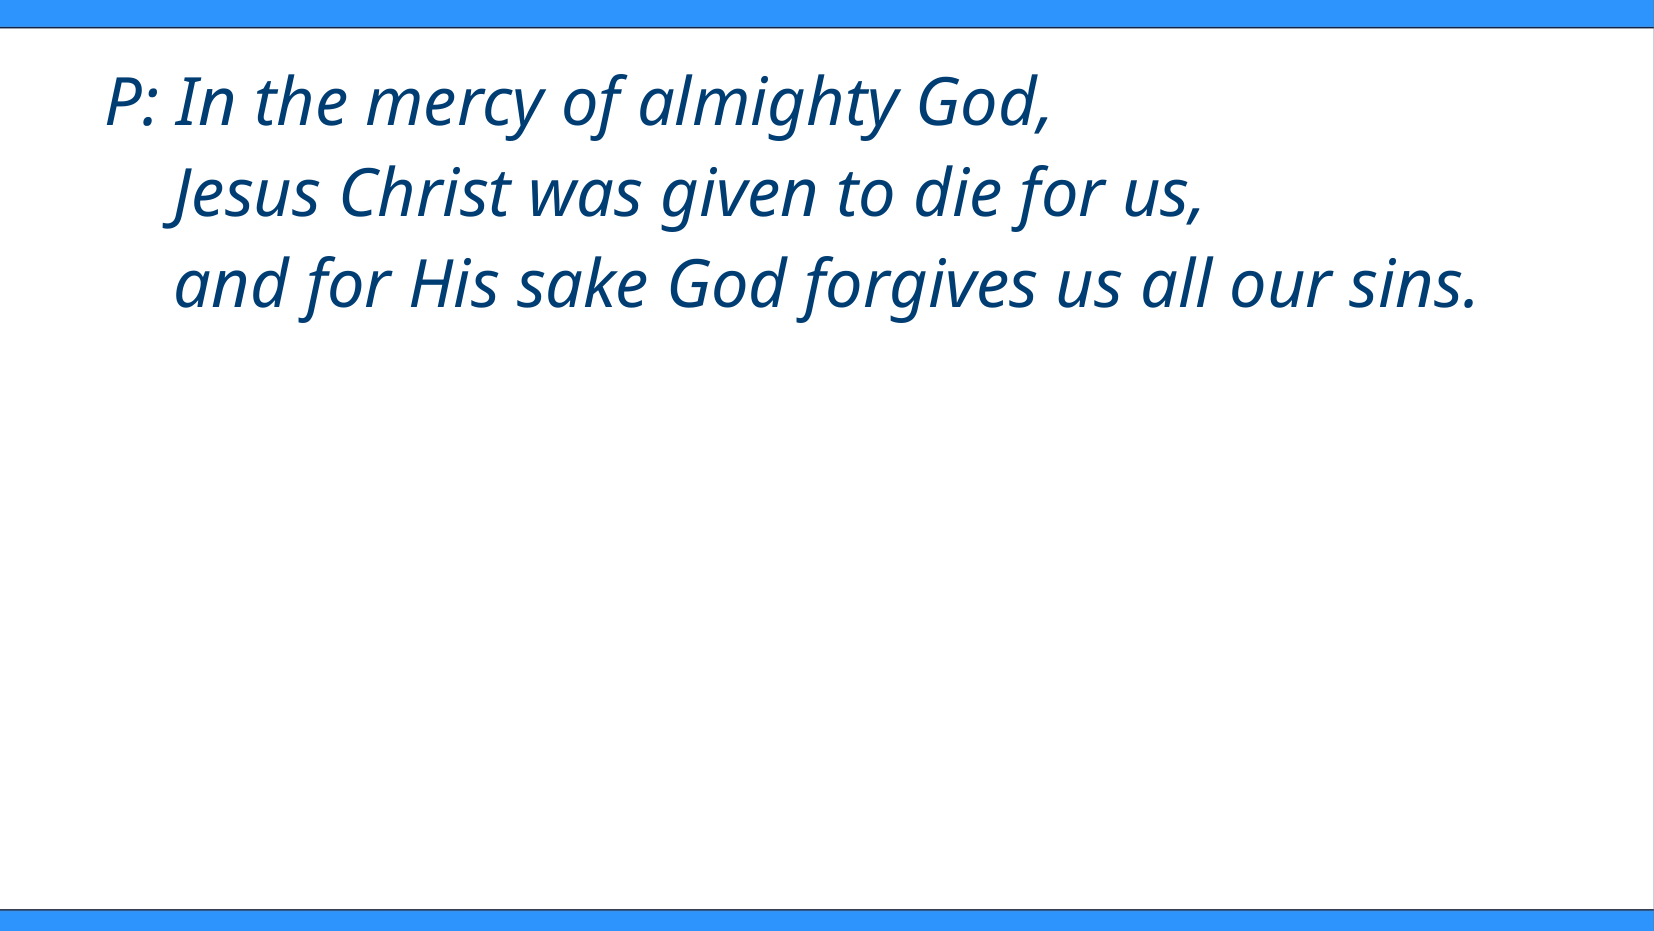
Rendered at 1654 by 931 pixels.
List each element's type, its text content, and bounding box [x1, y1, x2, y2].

text_box P: In the mercy of almighty God, Jesus Christ was given to die for us, and for His sake God forgives us all our sins. [90, 46, 1561, 361]
picture [0, 0, 1654, 931]
